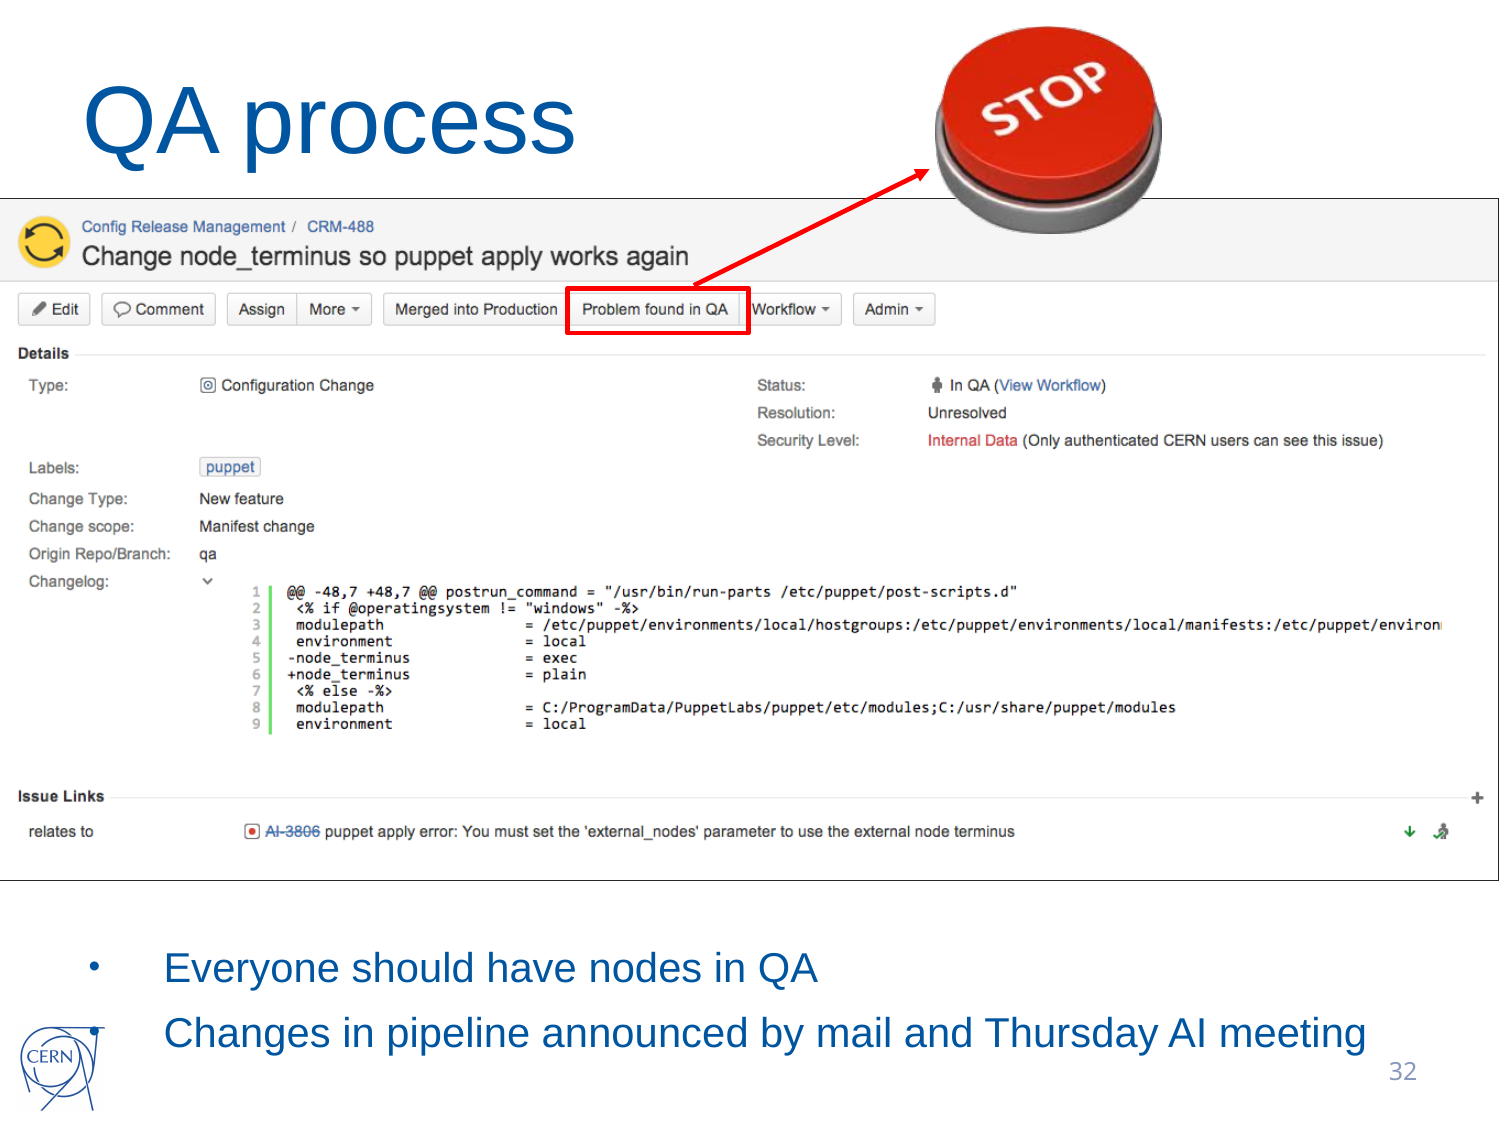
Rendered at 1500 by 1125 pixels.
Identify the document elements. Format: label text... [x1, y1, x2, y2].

list Everyone should have nodes in QA Changes in pipeline announced by mail and Thursday AI meeting [75, 881, 1425, 1125]
picture [18, 1025, 75, 1112]
title QA process [75, 13, 1425, 198]
picture [0, 26, 1499, 881]
slide_number <number> [1342, 1051, 1425, 1095]
picture [570, 291, 746, 331]
